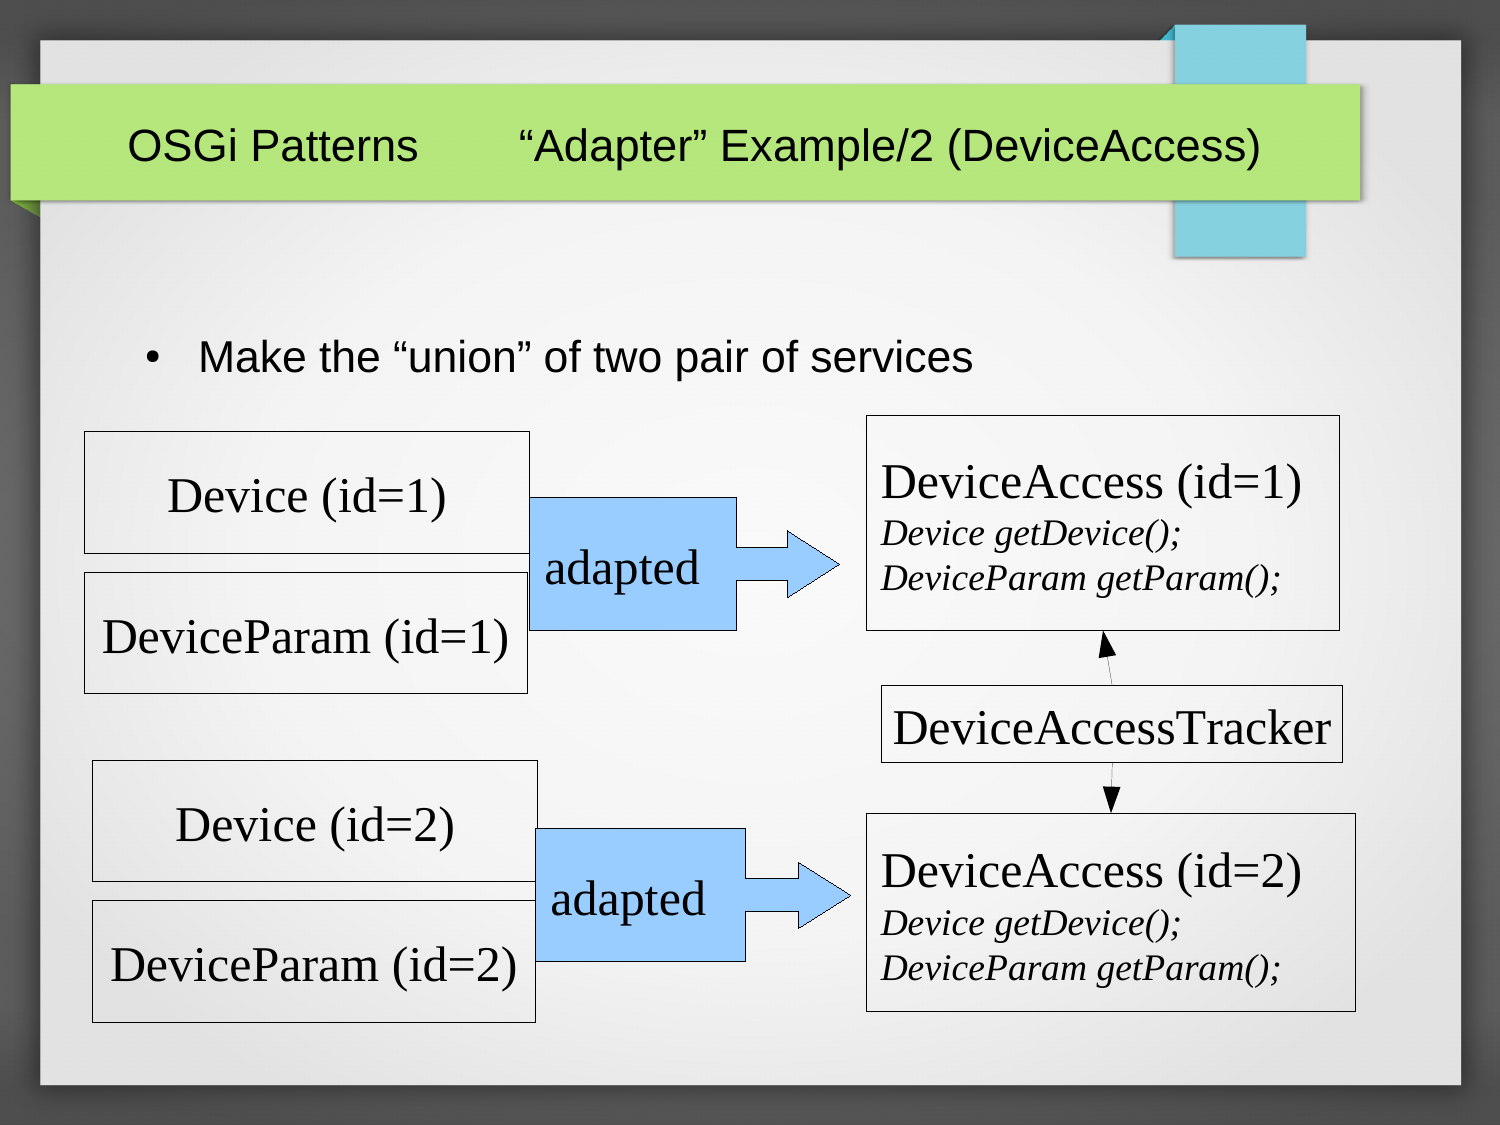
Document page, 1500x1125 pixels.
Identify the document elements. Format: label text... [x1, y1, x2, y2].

text_box DeviceParam (id=1) [84, 572, 528, 694]
text_box Device (id=2) [92, 760, 538, 882]
text_box DeviceAccess (id=1) Device getDevice(); DeviceParam getParam(); [866, 415, 1340, 631]
list Make the “union” of two pair of services [112, 324, 1388, 440]
text_box DeviceAccessTracker [881, 685, 1343, 763]
text_box adapted [535, 828, 851, 962]
text_box adapted [529, 497, 840, 631]
text_box Device (id=1) [84, 431, 530, 554]
text_box DeviceParam (id=2) [92, 900, 536, 1023]
picture [0, 0, 1500, 1125]
title OSGi Patterns “Adapter” Example/2 (DeviceAccess) [112, 42, 1462, 249]
text_box DeviceAccess (id=2) Device getDevice(); DeviceParam getParam(); [866, 813, 1356, 1012]
